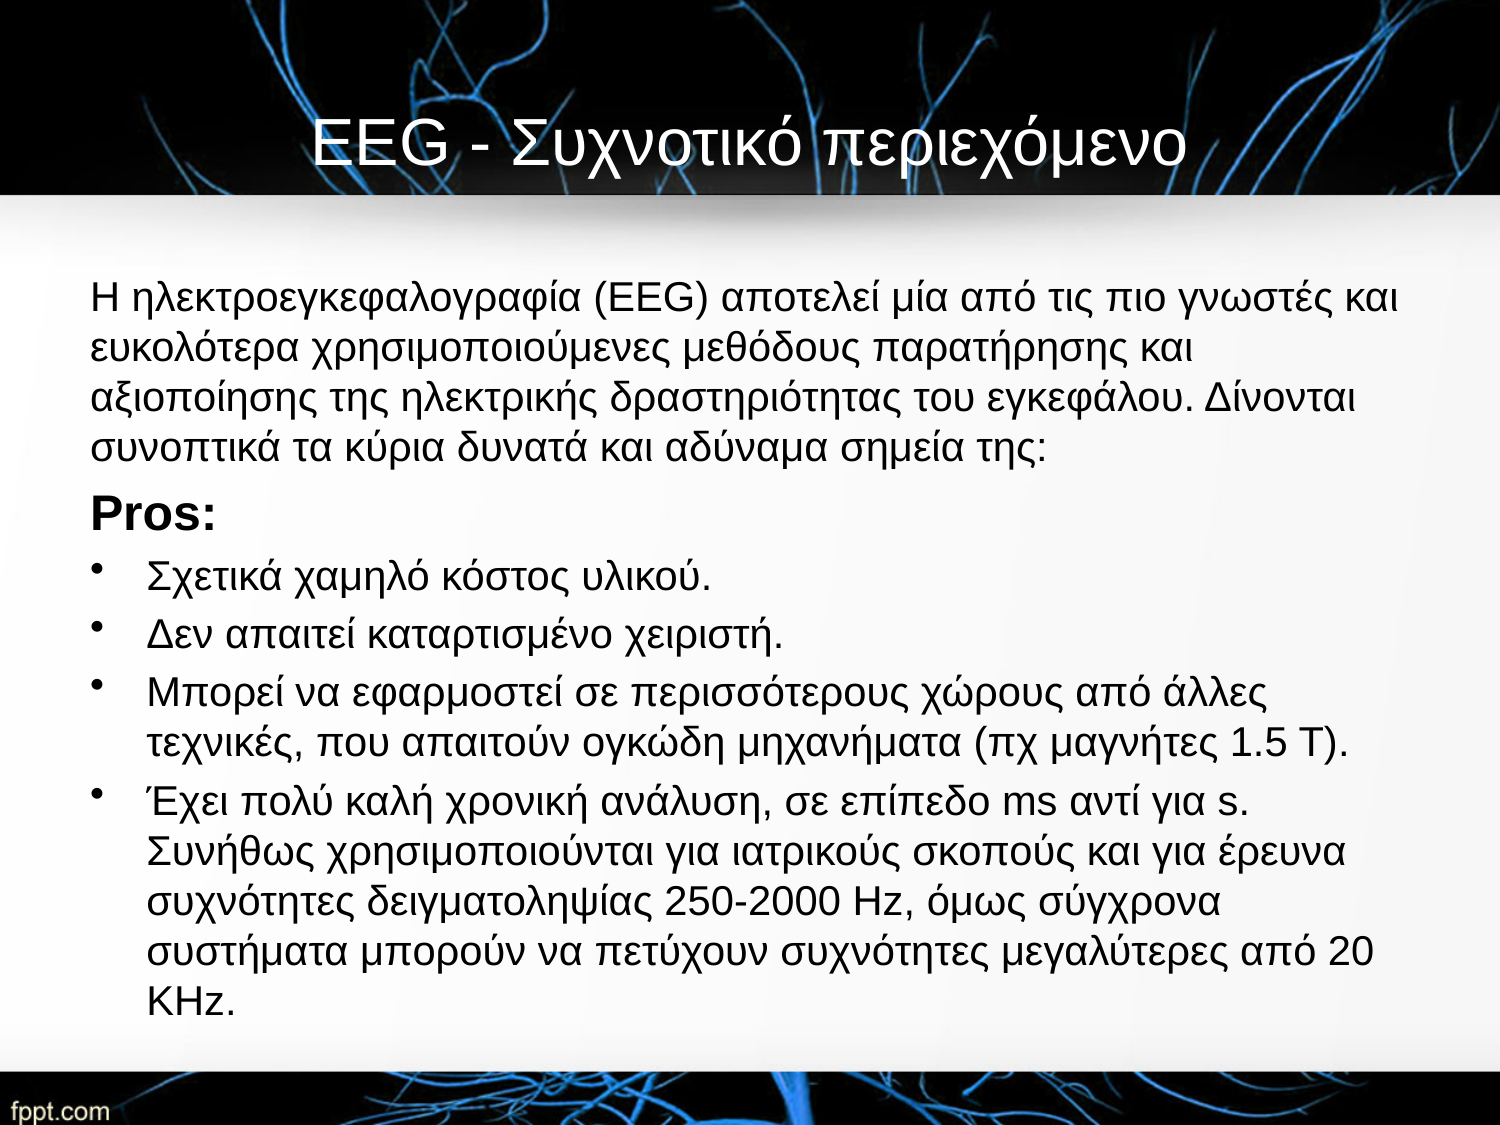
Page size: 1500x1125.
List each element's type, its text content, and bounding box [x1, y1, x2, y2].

title EEG - Συχνοτικό περιεχόμενο [75, 45, 1425, 233]
picture [0, 0, 1500, 1125]
list Η ηλεκτροεγκεφαλογραφία (EEG) αποτελεί μία από τις πιο γνωστές και ευκολότερα χρησιμοποιούμενες μεθόδους παρατήρησης και αξιοποίησης της ηλεκτρικής δραστηριότητας του εγκεφάλου. Δίνονται συνοπτικά τα κύρια δυνατά και αδύναμα σημεία της: Pros: Σχετικά χαμηλό κόστος υλικού. Δεν απαιτεί καταρτισμένο χειριστή. Μπορεί να εφαρμοστεί σε περισσότερους χώρους από άλλες τεχνικές, που απαιτούν ογκώδη μηχανήματα (πχ μαγνήτες 1.5 Τ). Έχει πολύ καλή χρονική ανάλυση, σε επίπεδο ms αντί για s. Συνήθως χρησιμοποιούνται για ιατρικούς σκοπούς και για έρευνα συχνότητες δειγματοληψίας 250-2000 Ηz, όμως σύγχρονα συστήματα μπορούν να πετύχουν συχνότητες μεγαλύτερες από 20 ΚΗz. [75, 262, 1425, 1005]
